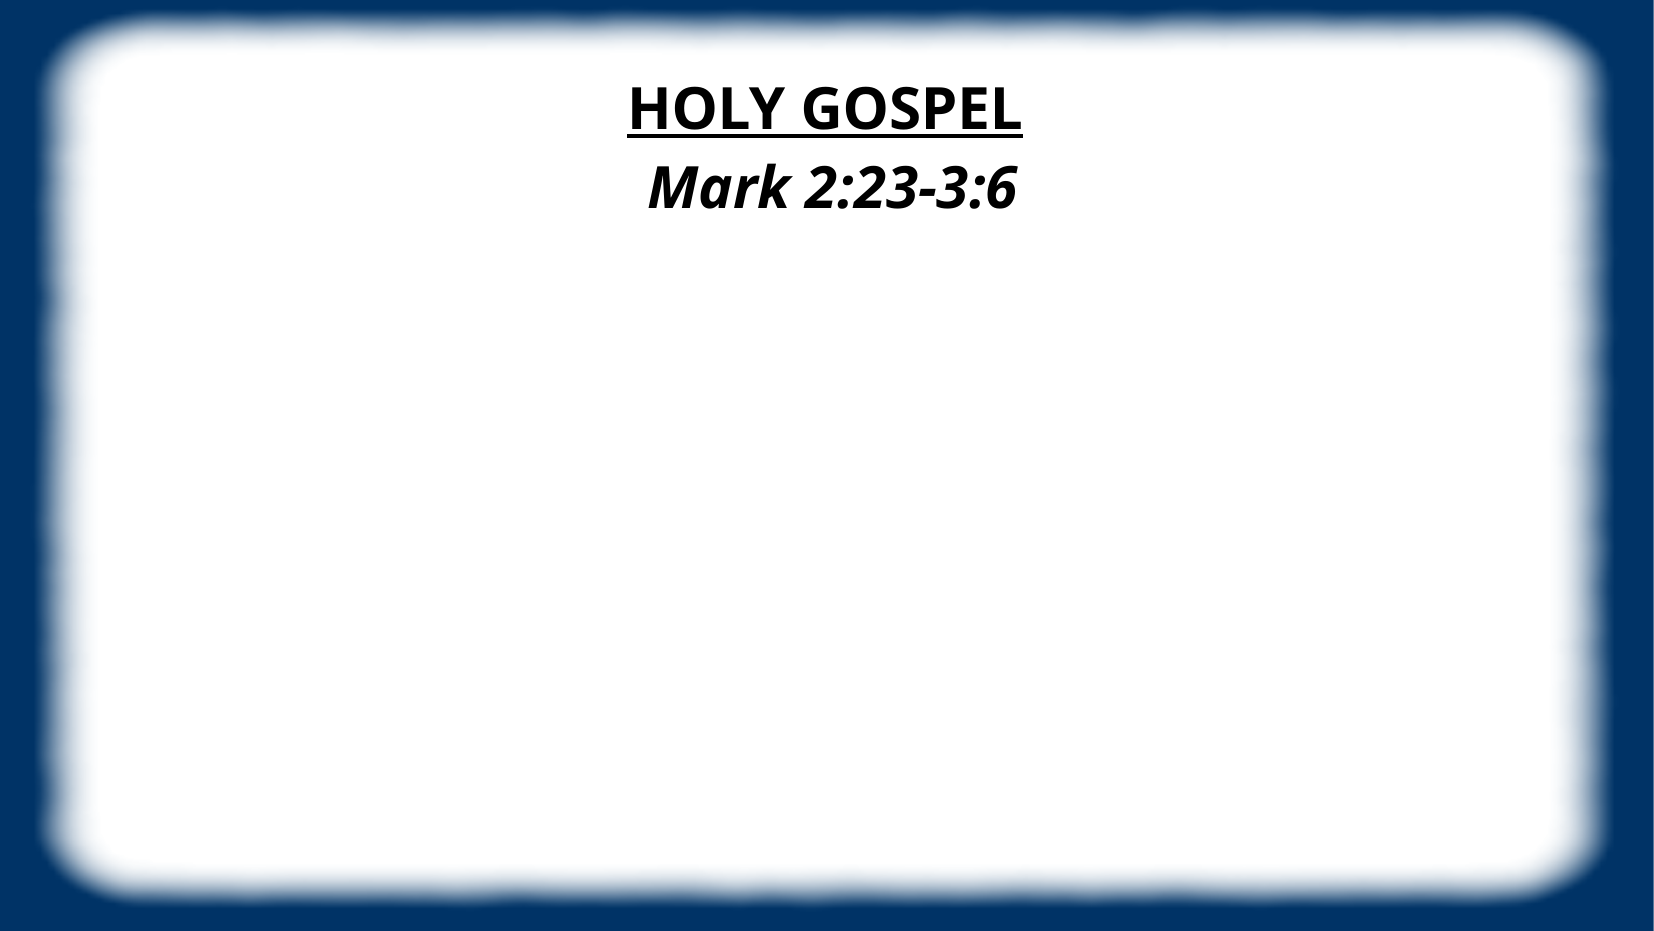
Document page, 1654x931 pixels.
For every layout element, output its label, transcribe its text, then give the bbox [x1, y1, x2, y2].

picture [0, 0, 1654, 931]
text_box HOLY GOSPEL Mark 2:23-3:6 [105, 60, 1546, 302]
